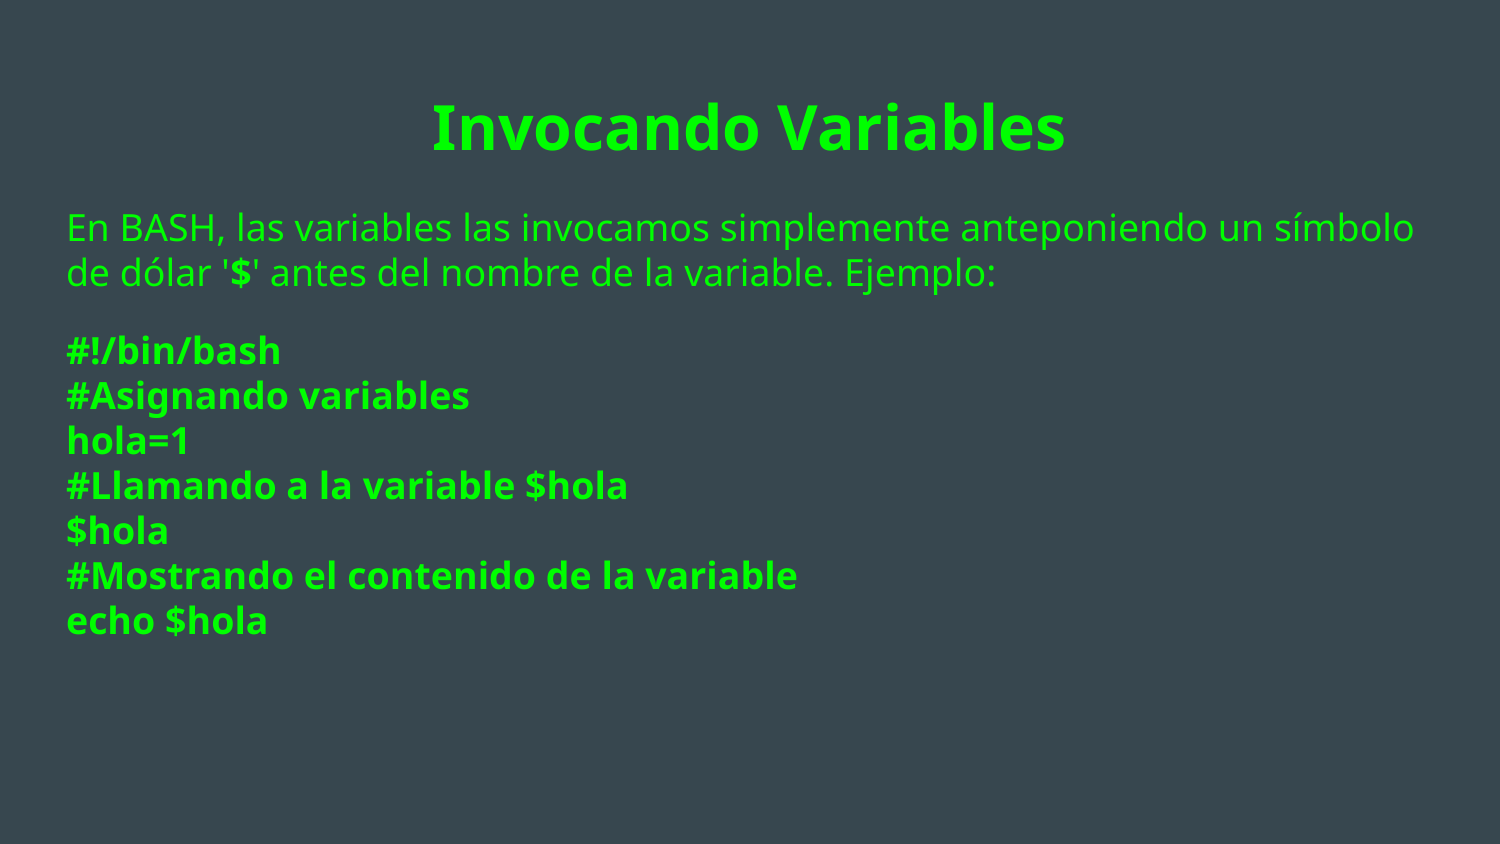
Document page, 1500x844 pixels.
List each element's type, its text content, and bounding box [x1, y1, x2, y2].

list En BASH, las variables las invocamos simplemente anteponiendo un símbolo de dólar '$' antes del nombre de la variable. Ejemplo: #!/bin/bash #Asignando variables hola=1 #Llamando a la variable $hola $hola #Mostrando el contenido de la variable echo $hola [51, 189, 1449, 750]
title Invocando Variables [51, 72, 1449, 167]
